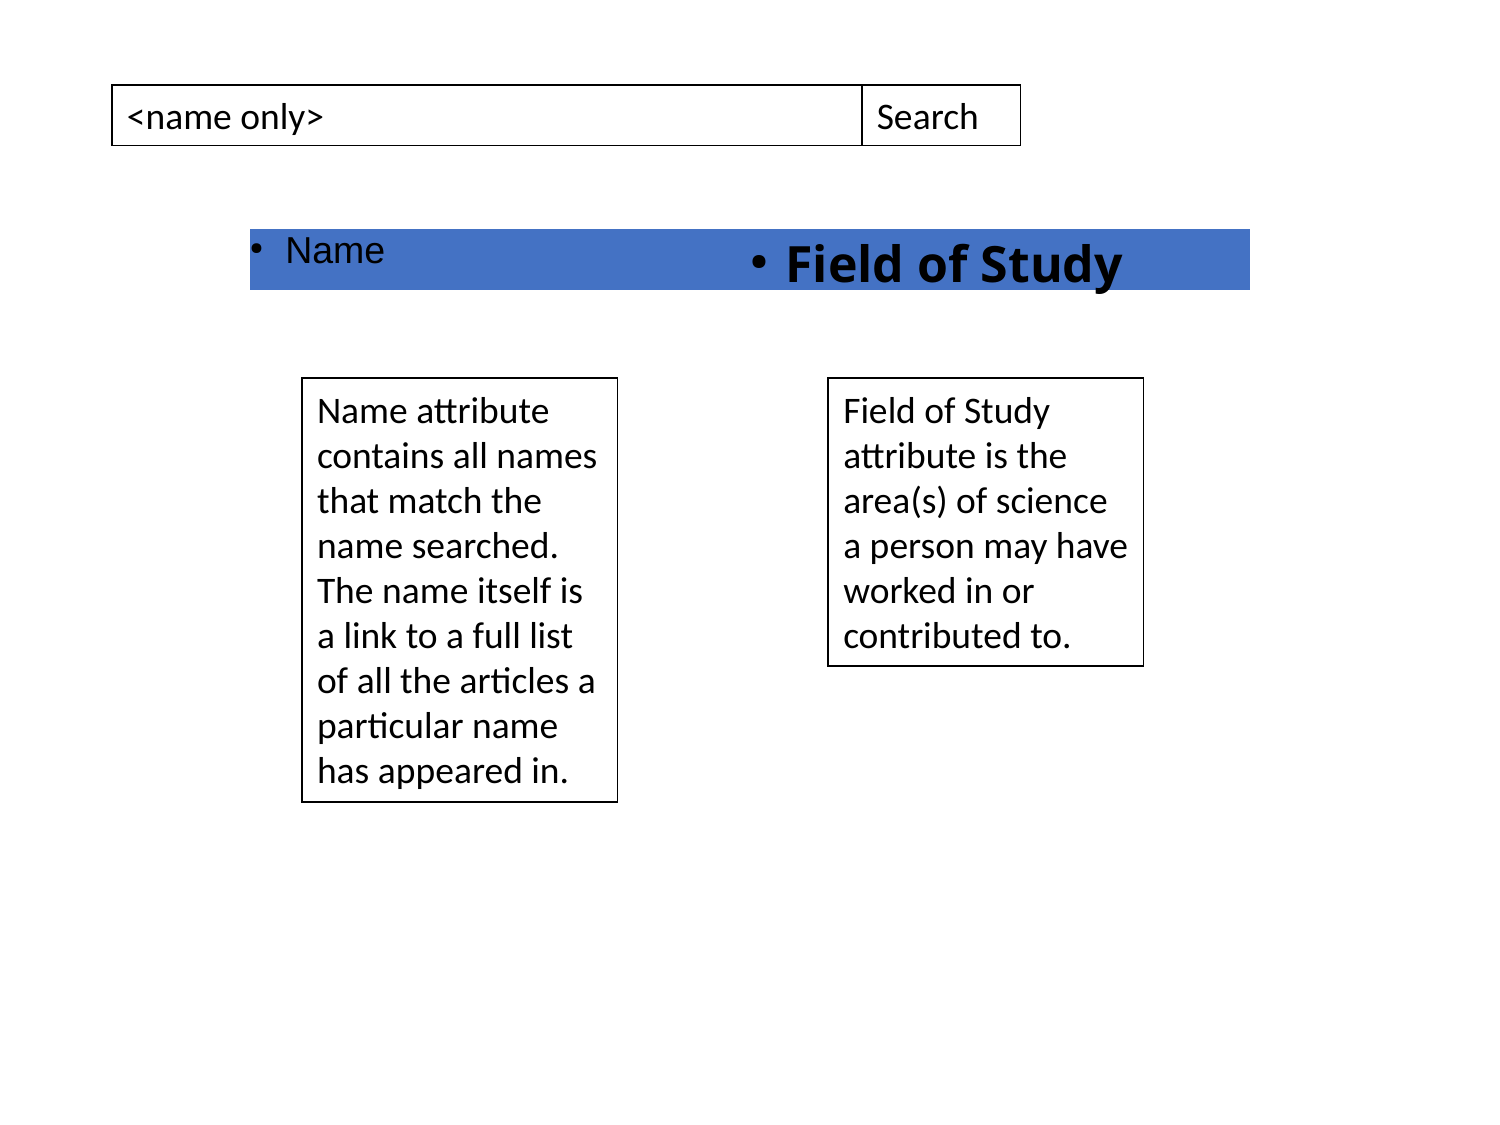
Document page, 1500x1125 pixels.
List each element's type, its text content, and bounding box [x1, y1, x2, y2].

table_header Field of Study [750, 229, 1250, 290]
text_box Name attribute contains all names that match the name searched. The name itself is a link to a full list of all the articles a particular name has appeared in. [302, 378, 618, 803]
table_header Name [250, 229, 750, 290]
text_box <name only> [111, 84, 861, 146]
text_box Field of Study attribute is the area(s) of science a person may have worked in or contributed to. [828, 378, 1144, 666]
text_box Search [861, 84, 1021, 146]
